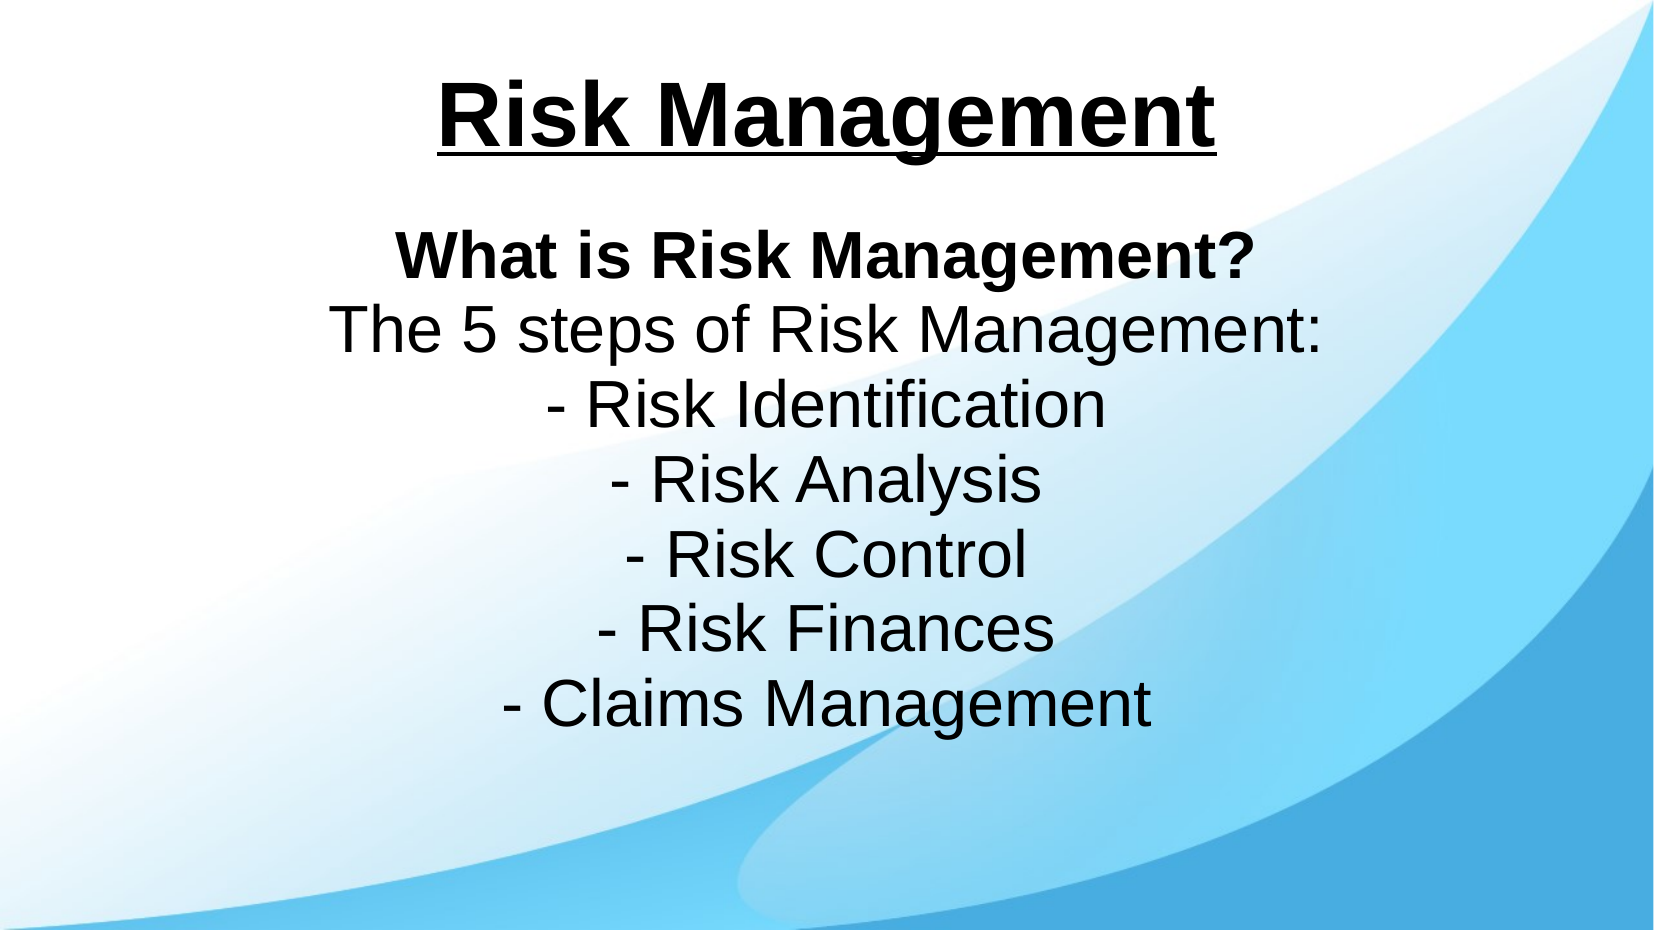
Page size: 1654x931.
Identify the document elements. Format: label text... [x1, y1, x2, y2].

title Risk Management [82, 37, 1571, 193]
picture [0, 0, 1654, 931]
subtitle What is Risk Management? The 5 steps of Risk Management: - Risk Identification - Risk Analysis - Risk Control - Risk Finances - Claims Management [82, 217, 1571, 891]
